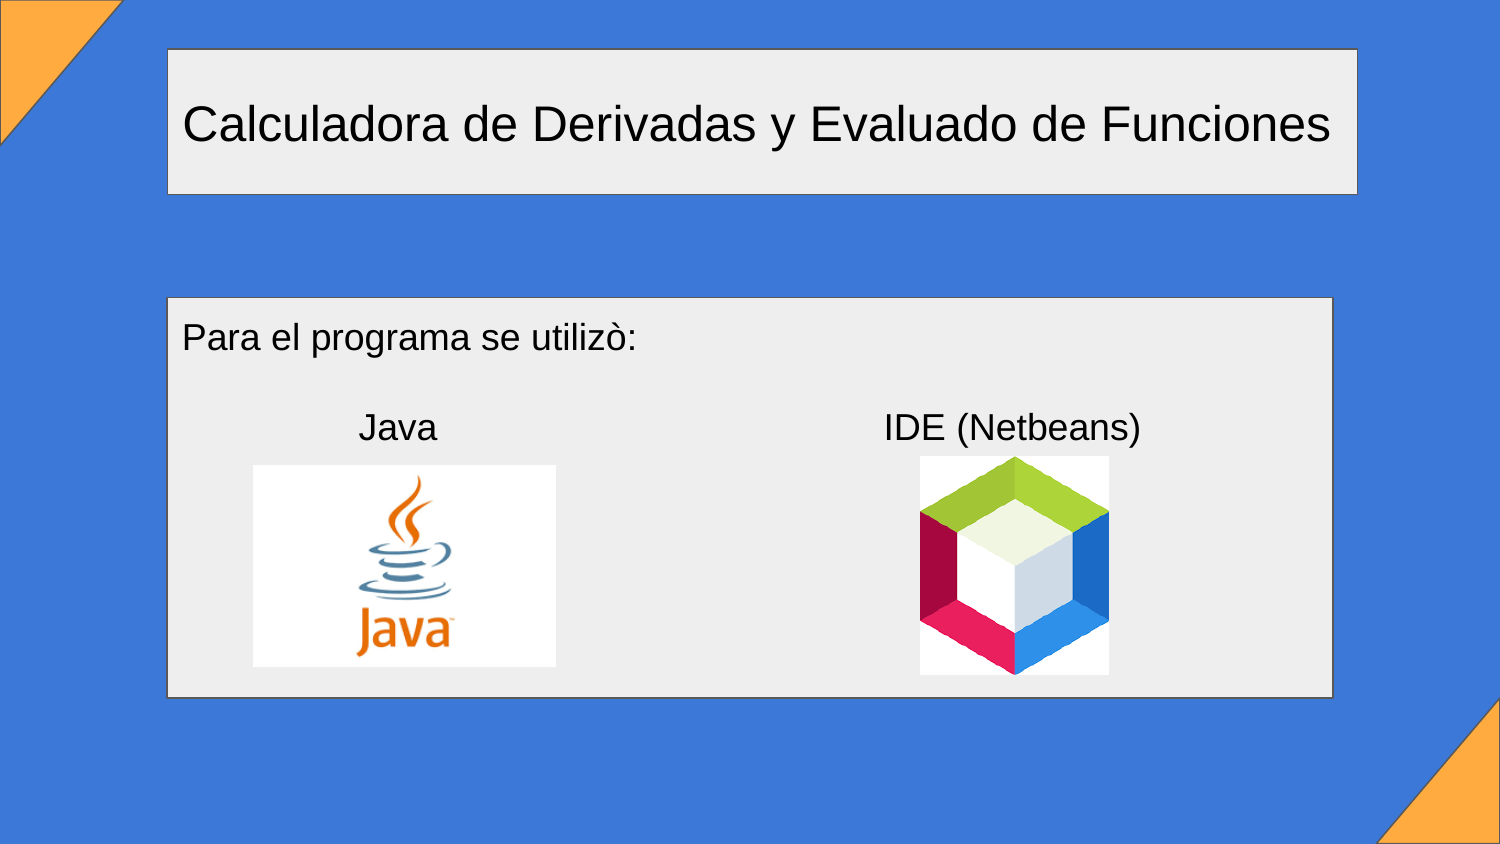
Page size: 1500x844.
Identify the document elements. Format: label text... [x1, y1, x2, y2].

text_box Para el programa se utilizò: Java IDE (Netbeans) [166, 297, 1334, 698]
text_box Calculadora de Derivadas y Evaluado de Funciones [167, 48, 1358, 195]
text_box [1376, 697, 1500, 844]
text_box [0, 0, 124, 146]
picture [253, 465, 556, 667]
picture [920, 456, 1109, 675]
